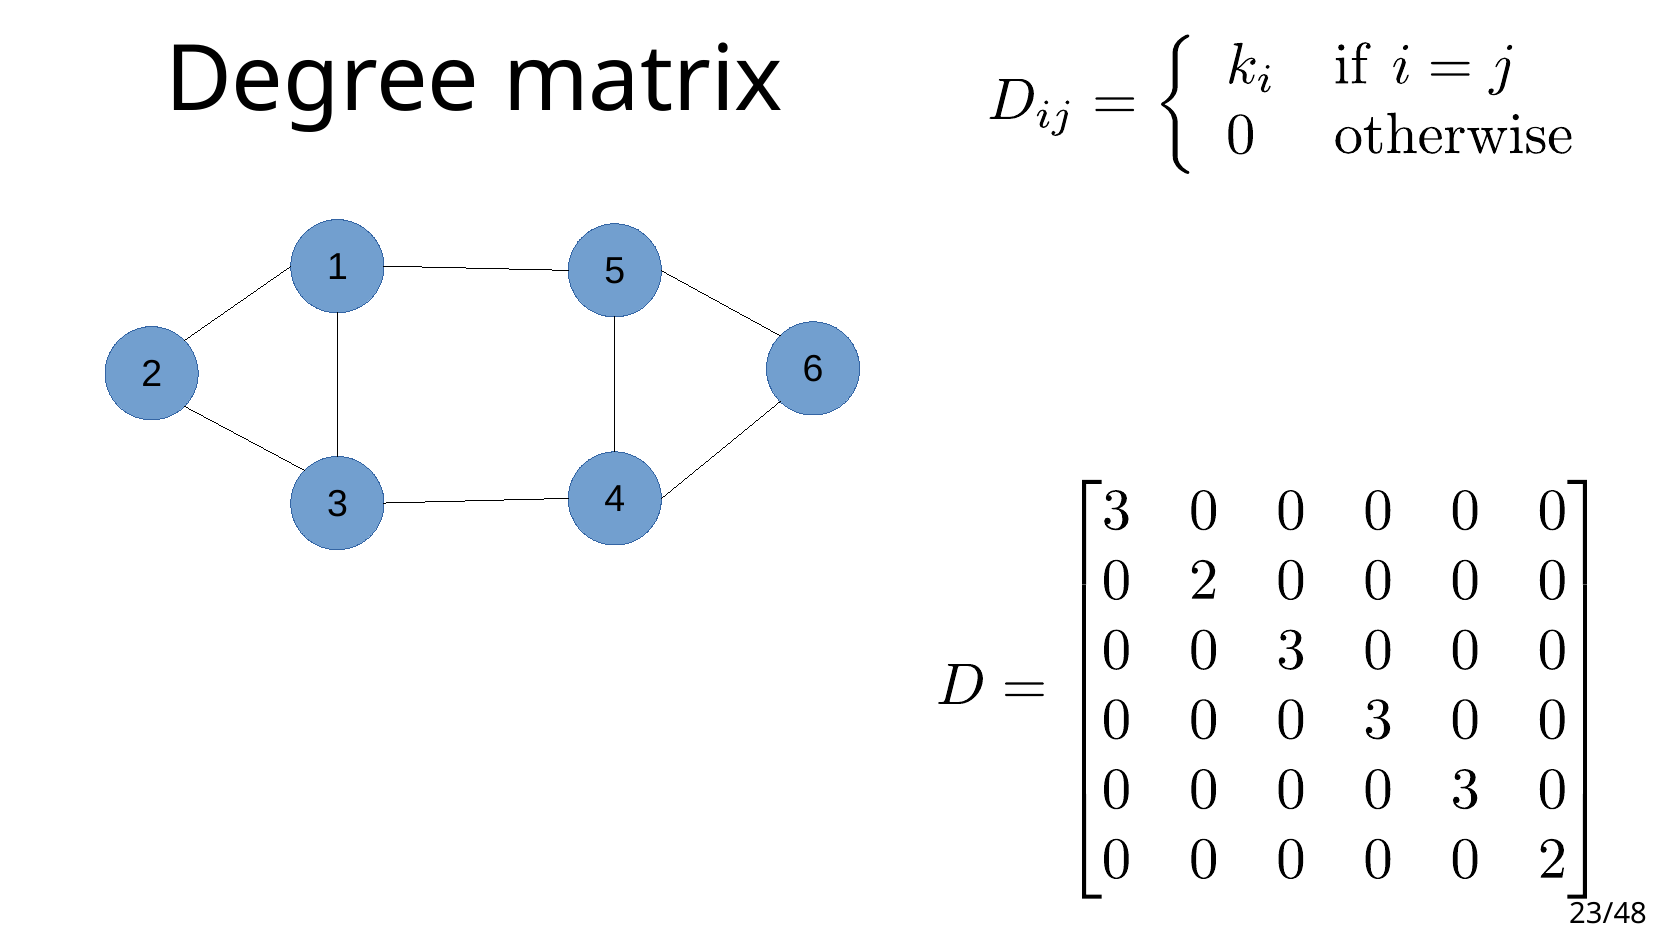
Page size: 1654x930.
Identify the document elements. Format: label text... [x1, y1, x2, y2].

text_box 5 [568, 223, 662, 317]
text_box 2 [105, 326, 199, 420]
text_box 3 [290, 456, 384, 550]
text_box 1 [290, 219, 384, 313]
text_box [935, 479, 1606, 899]
text_box [986, 34, 1574, 174]
text_box 6 [766, 321, 860, 415]
text_box 4 [568, 451, 662, 545]
title Degree matrix [15, 10, 934, 140]
